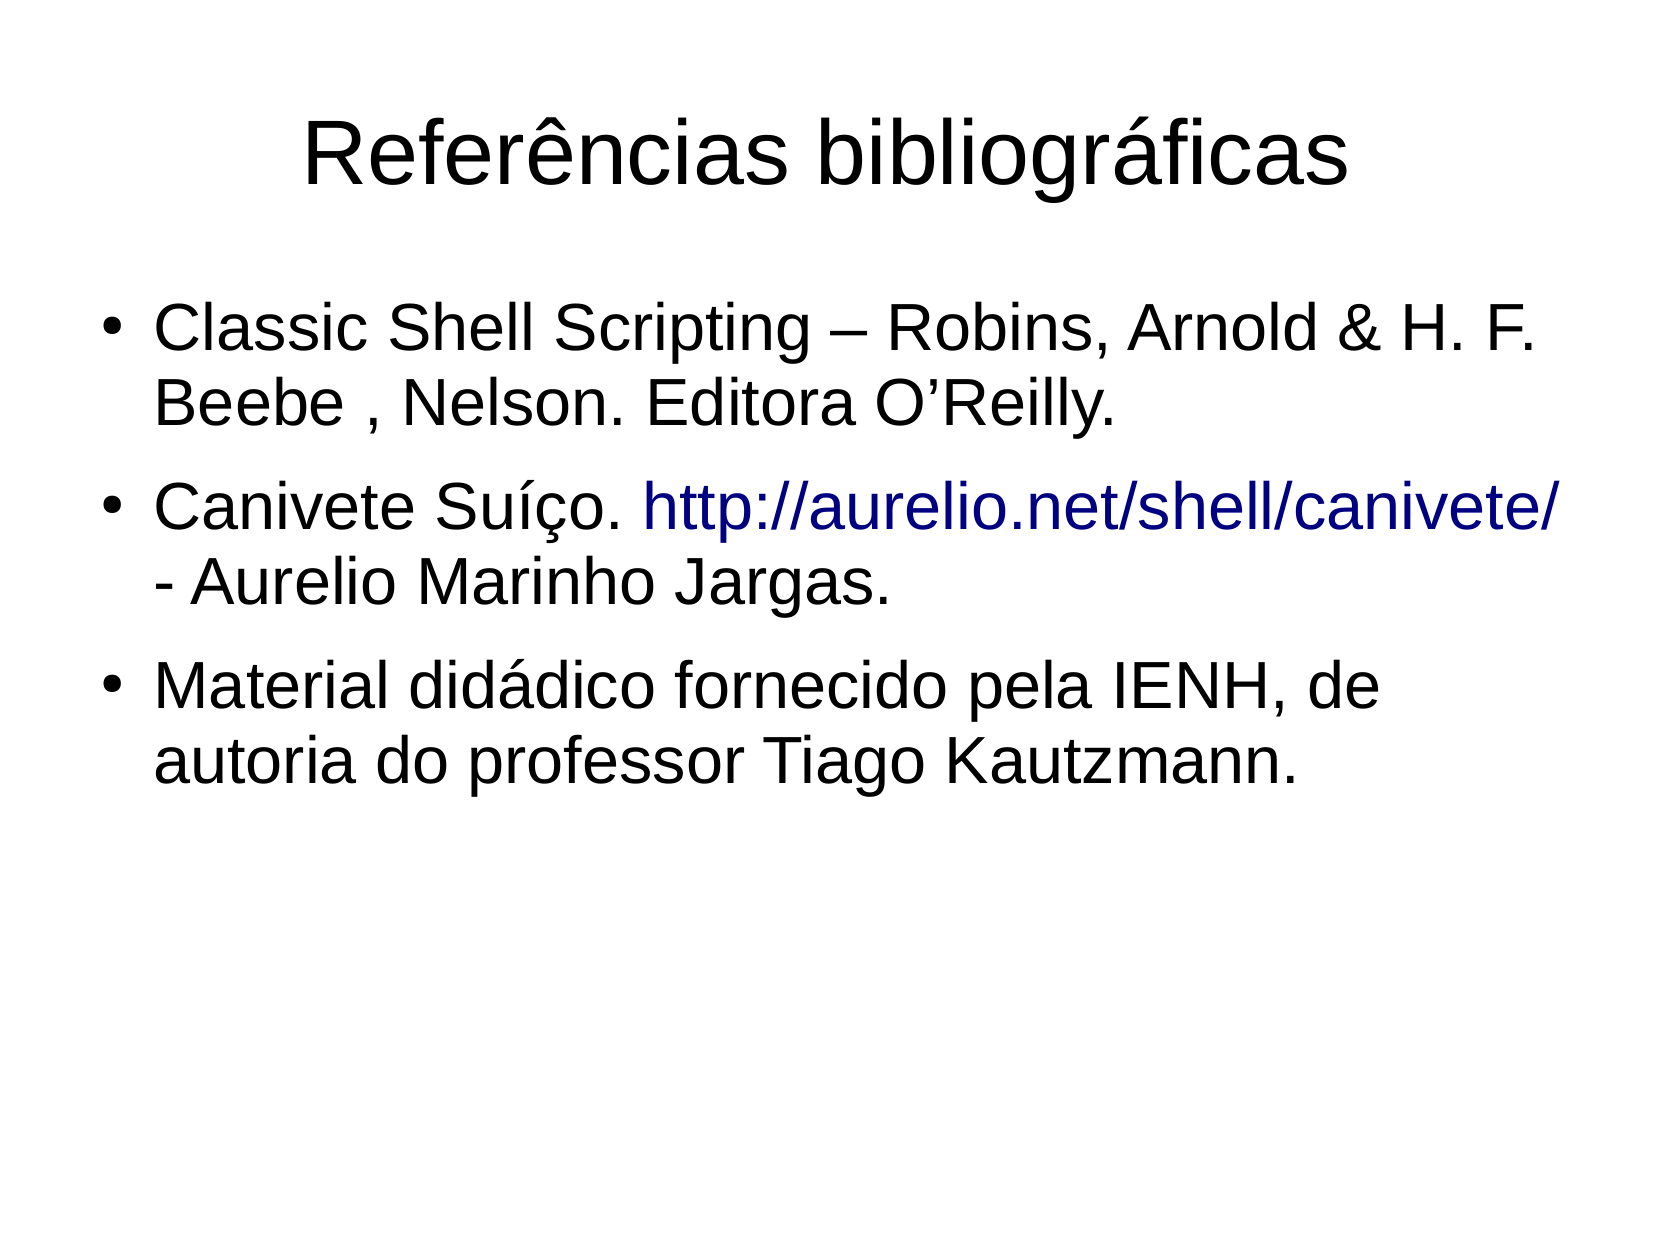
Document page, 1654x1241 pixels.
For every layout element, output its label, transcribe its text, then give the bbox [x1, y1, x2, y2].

list Classic Shell Scripting – Robins, Arnold & H. F. Beebe , Nelson. Editora O’Reilly. Canivete Suíço. http://aurelio.net/shell/canivete/ - Aurelio Marinho Jargas. Material didádico fornecido pela IENH, de autoria do professor Tiago Kautzmann. [82, 290, 1571, 1010]
title Referências bibliográficas [82, 49, 1571, 257]
